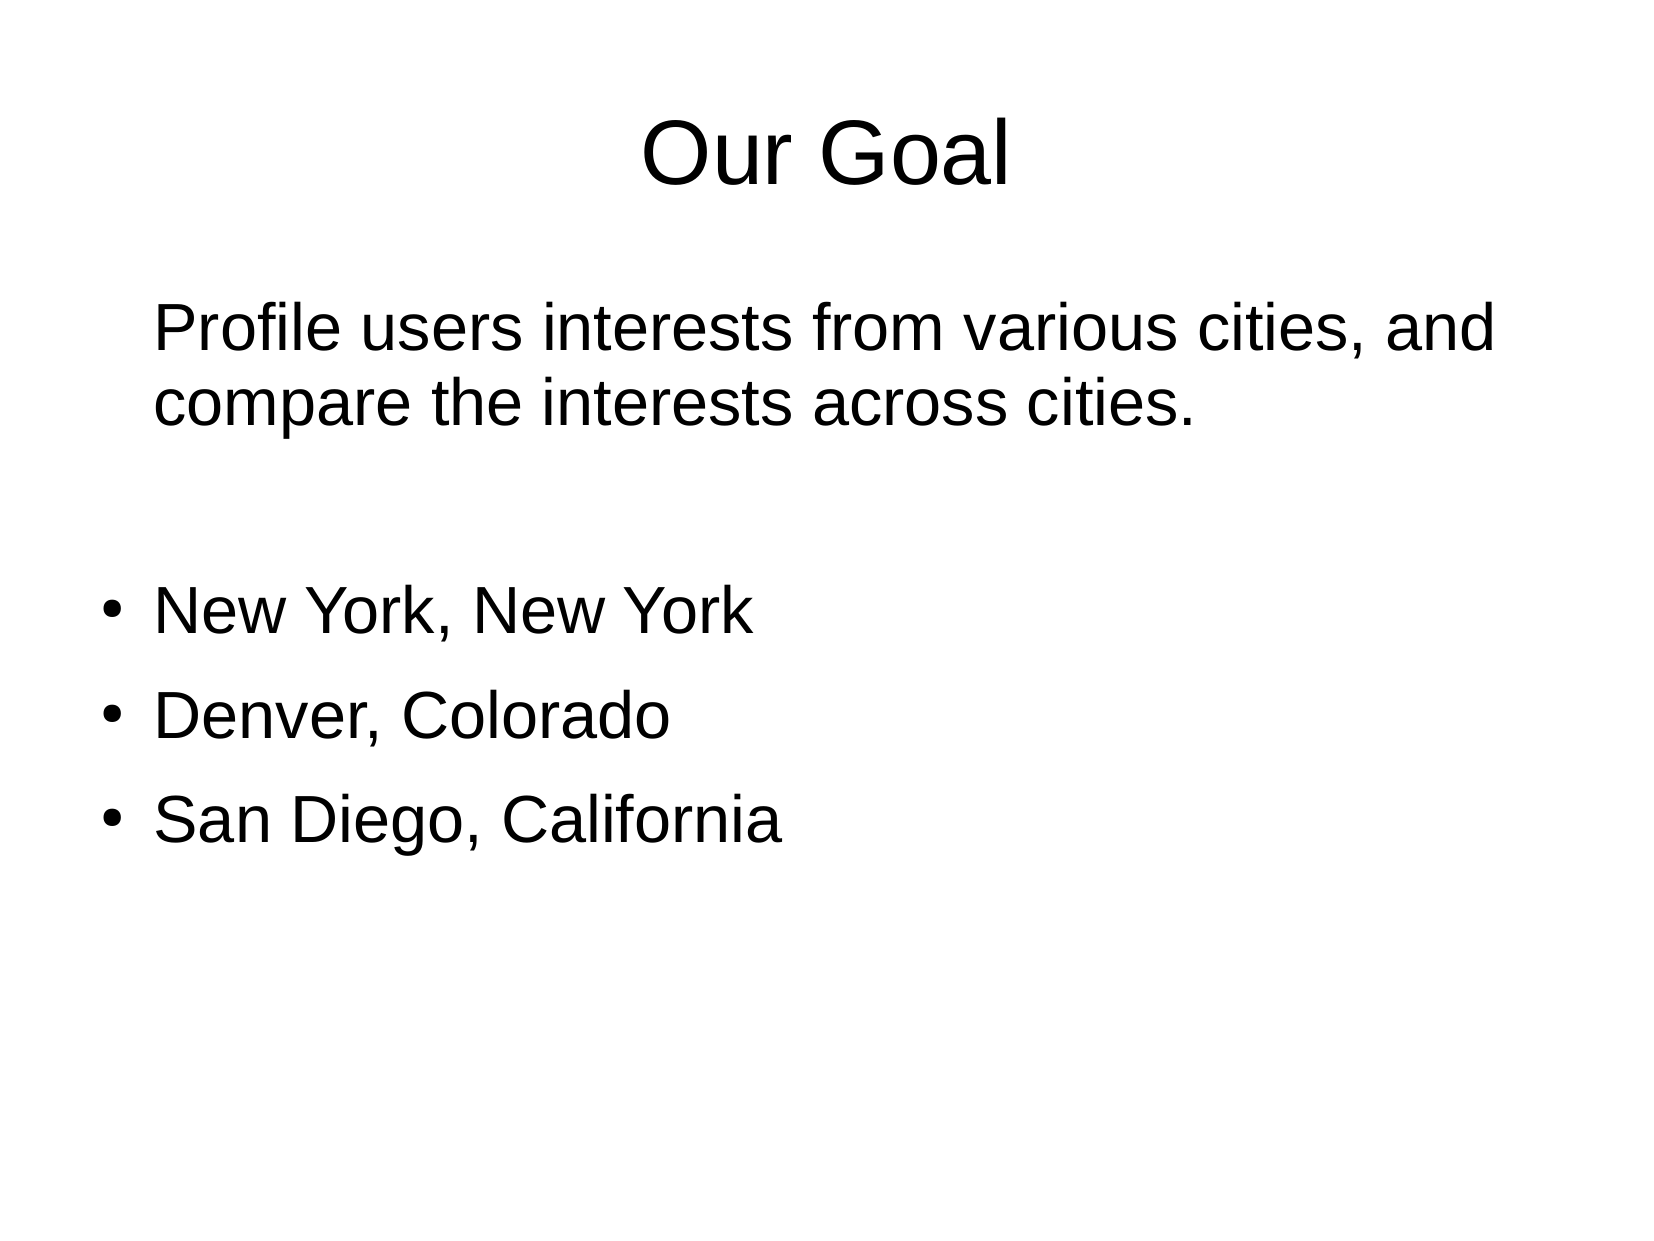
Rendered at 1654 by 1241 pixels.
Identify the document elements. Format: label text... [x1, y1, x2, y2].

title Our Goal [82, 49, 1571, 257]
list Profile users interests from various cities, and compare the interests across cities. New York, New York Denver, Colorado San Diego, California [82, 290, 1571, 1010]
